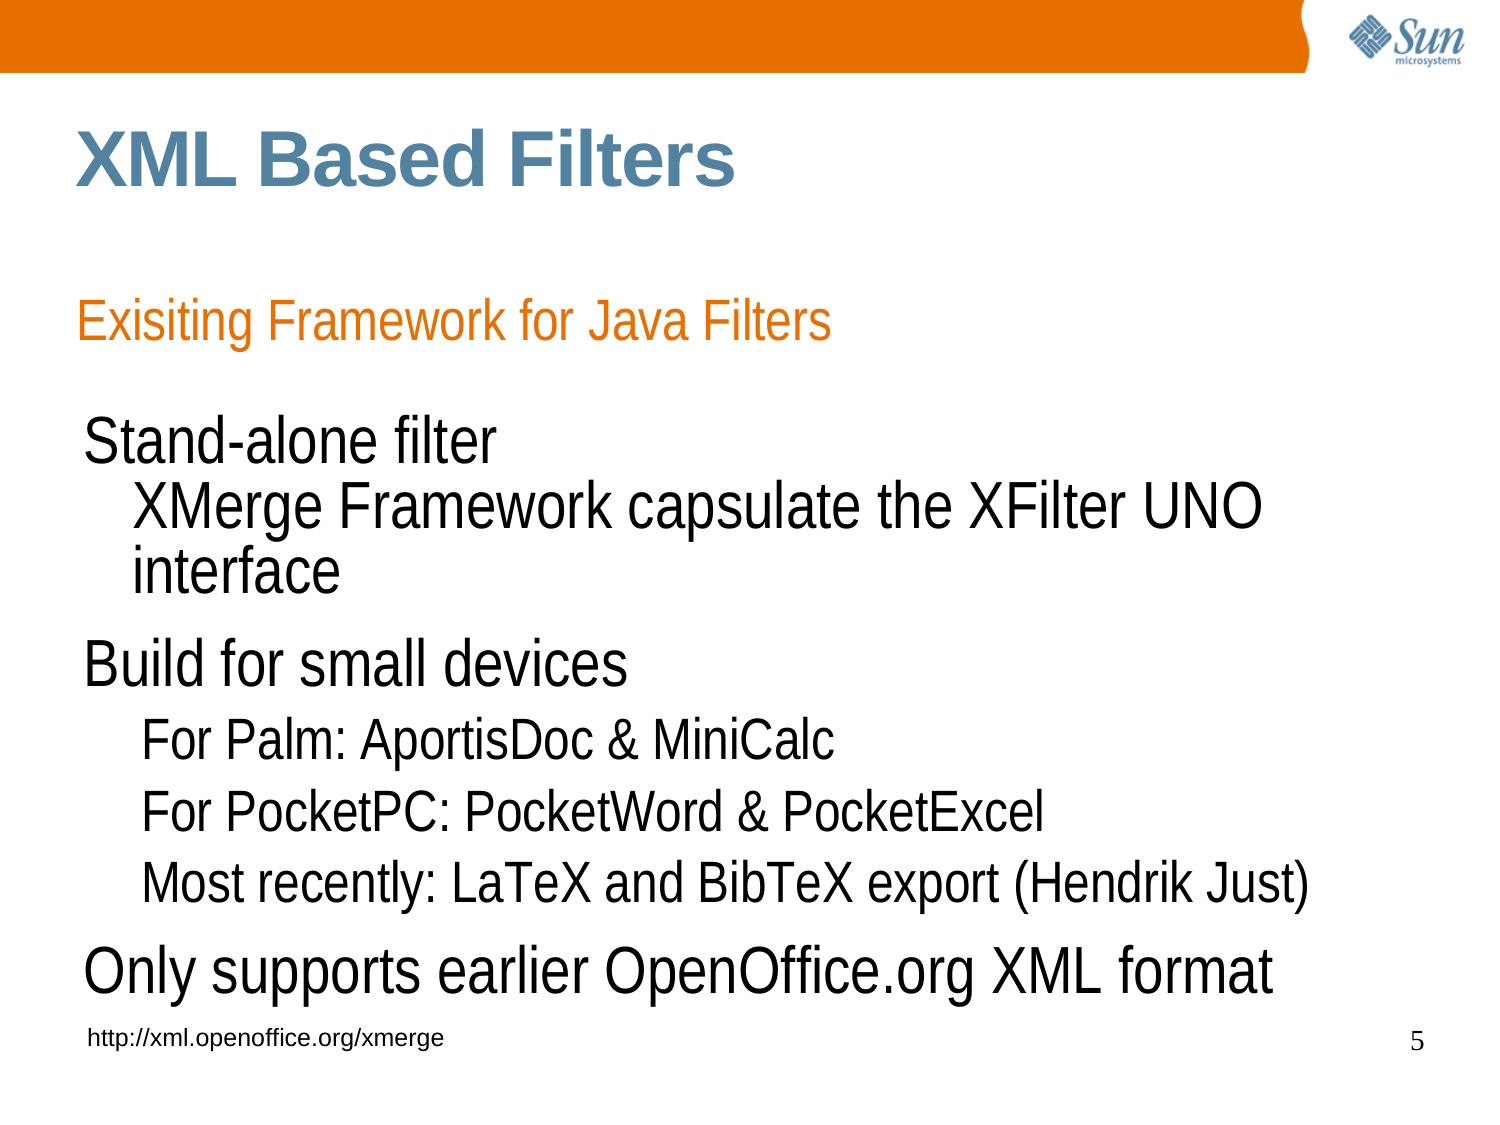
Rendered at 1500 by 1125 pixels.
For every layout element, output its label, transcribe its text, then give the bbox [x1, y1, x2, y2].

list Stand-alone filter XMerge Framework capsulate the XFilter UNO interface Build for small devices For Palm: AportisDoc & MiniCalc For PocketPC: PocketWord & PocketExcel Most recently: LaTeX and BibTeX export (Hendrik Just) Only supports earlier OpenOffice.org XML format [64, 411, 1401, 1125]
title XML Based Filters [75, 123, 1437, 227]
text_box http://xml.openoffice.org/xmerge [87, 1027, 446, 1056]
text_box Exisiting Framework for Java Filters [76, 295, 1344, 364]
picture [0, 0, 1500, 73]
